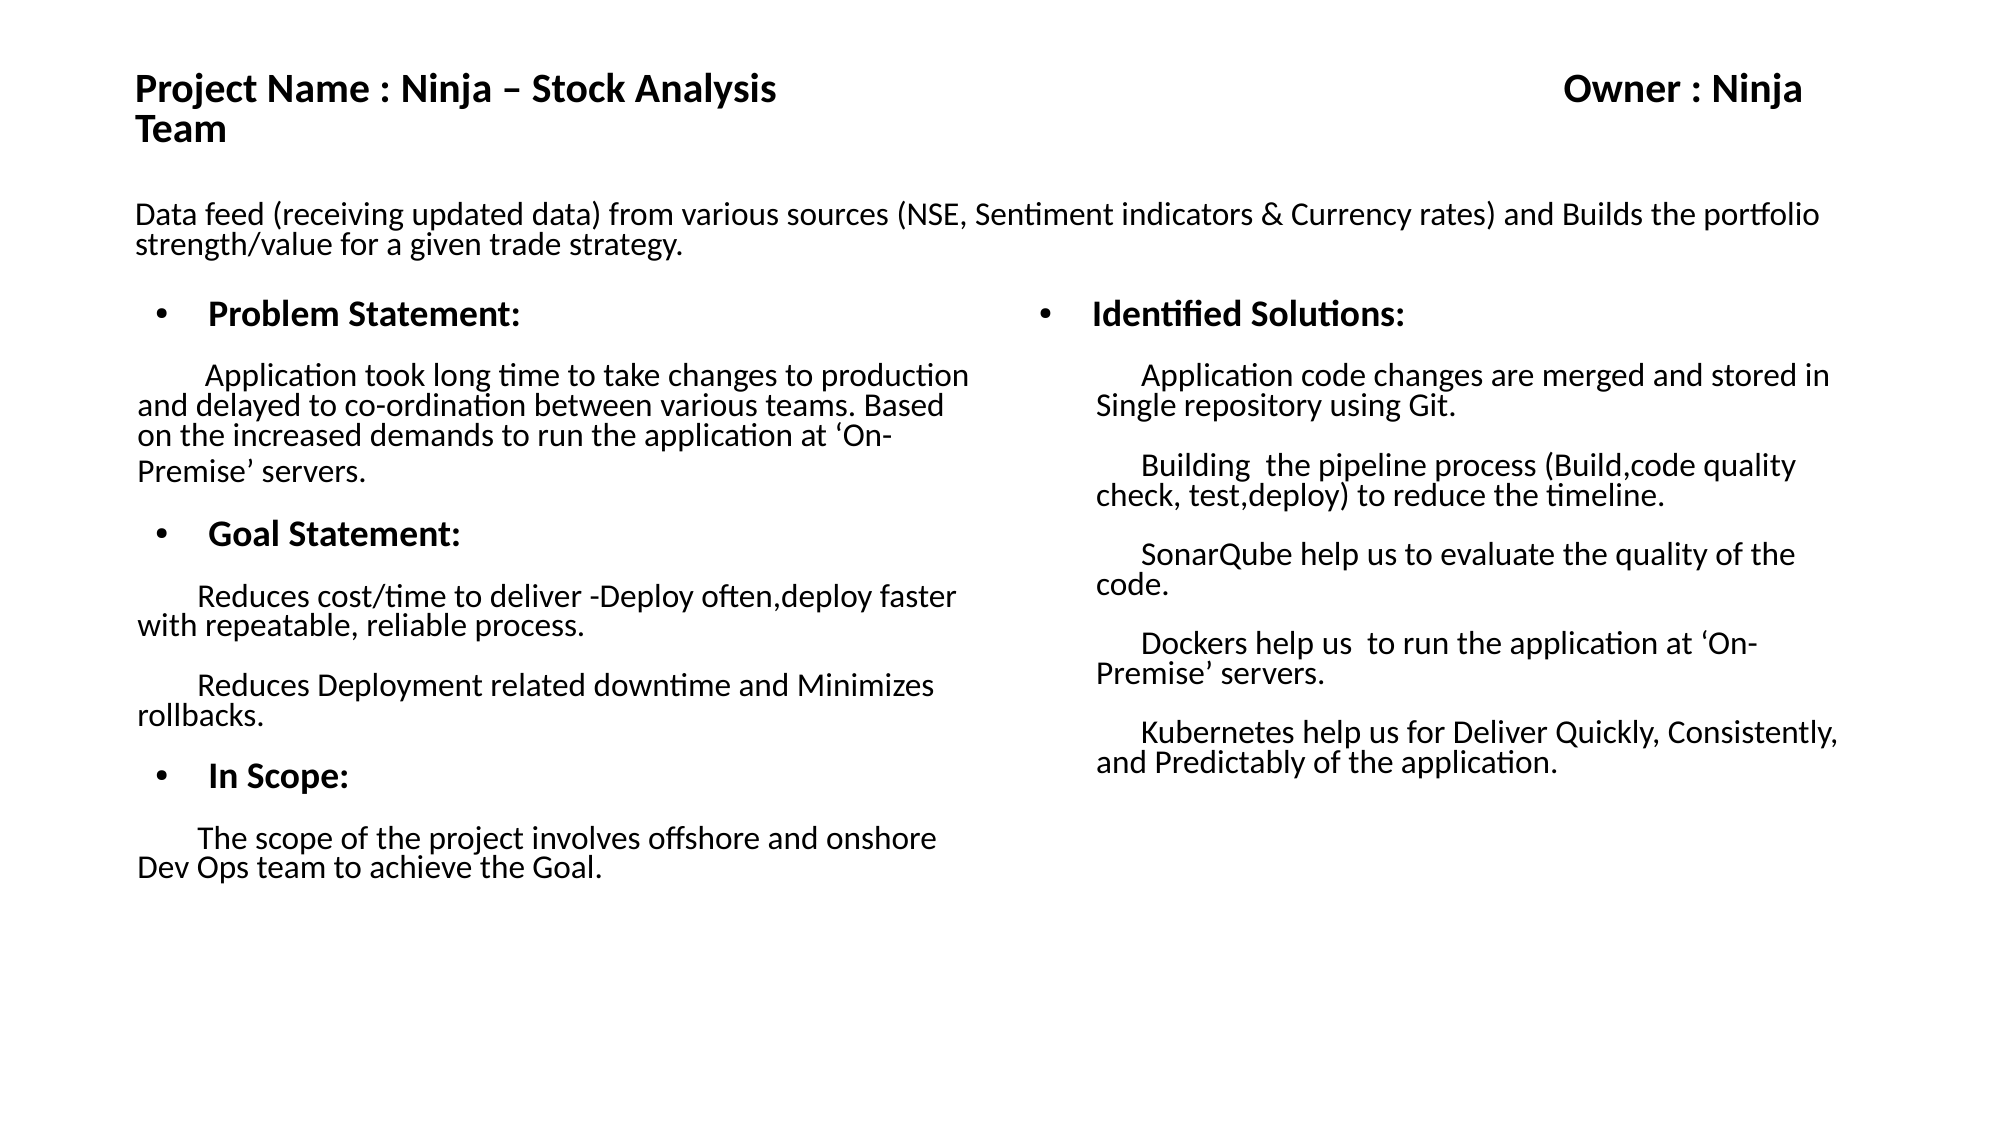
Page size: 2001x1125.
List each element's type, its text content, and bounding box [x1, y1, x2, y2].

list Problem Statement: Application took long time to take changes to production and delayed to co-ordination between various teams. Based on the increased demands to run the application at ‘On-Premise’ servers. Goal Statement: Reduces cost/time to deliver -Deploy often,deploy faster with repeatable, reliable process. Reduces Deployment related downtime and Minimizes rollbacks. In Scope: The scope of the project involves offshore and onshore Dev Ops team to achieve the Goal. [137, 299, 980, 1014]
title Project Name : Ninja – Stock Analysis Owner : Ninja Team Data feed (receiving updated data) from various sources (NSE, Sentiment indicators & Currency rates) and Builds the portfolio strength/value for a given trade strategy. [135, 50, 1860, 272]
list Identified Solutions: Application code changes are merged and stored in Single repository using Git. Building the pipeline process (Build,code quality check, test,deploy) to reduce the timeline. SonarQube help us to evaluate the quality of the code. Dockers help us to run the application at ‘On-Premise’ servers. Kubernetes help us for Deliver Quickly, Consistently, and Predictably of the application. [1021, 299, 1864, 1014]
